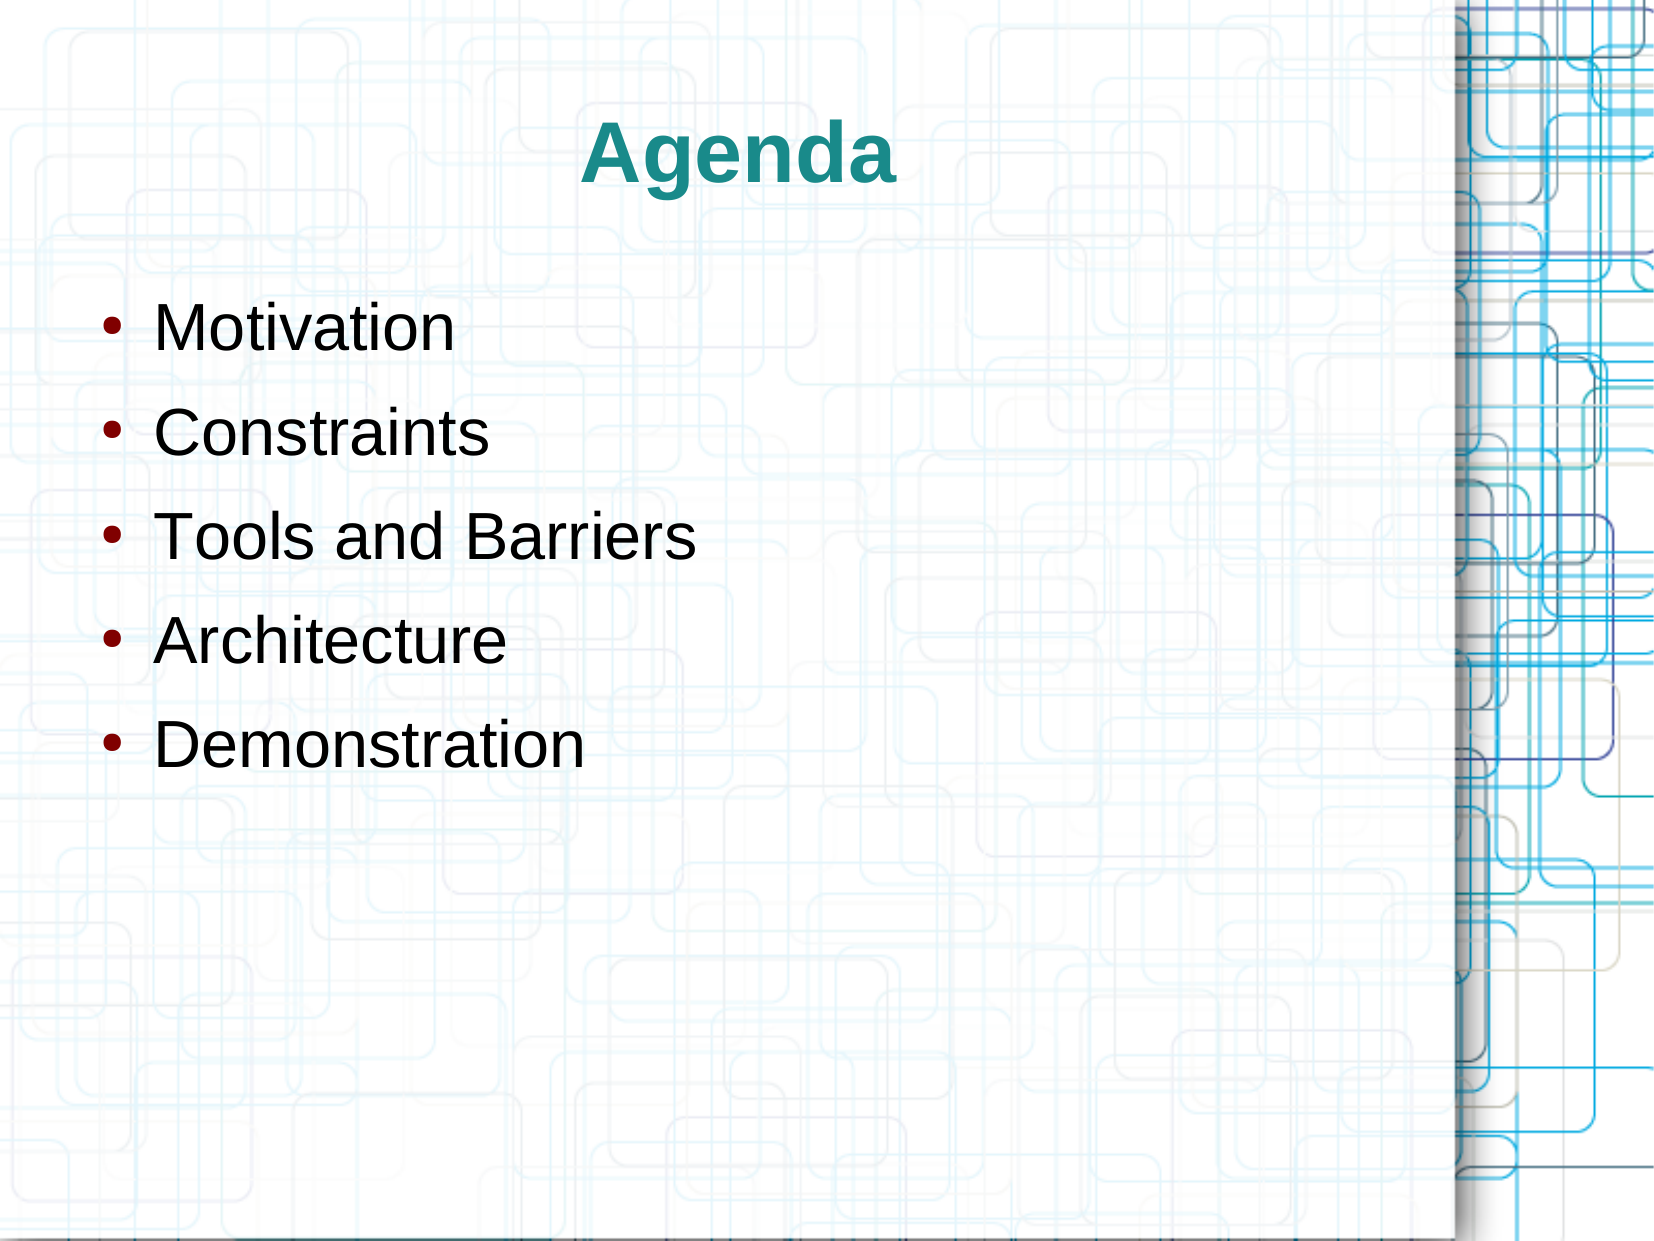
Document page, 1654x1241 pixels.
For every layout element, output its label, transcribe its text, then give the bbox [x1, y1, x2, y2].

title Agenda [59, 49, 1418, 257]
picture [0, 0, 1654, 1241]
list Motivation Constraints Tools and Barriers Architecture Demonstration [82, 290, 1418, 1010]
